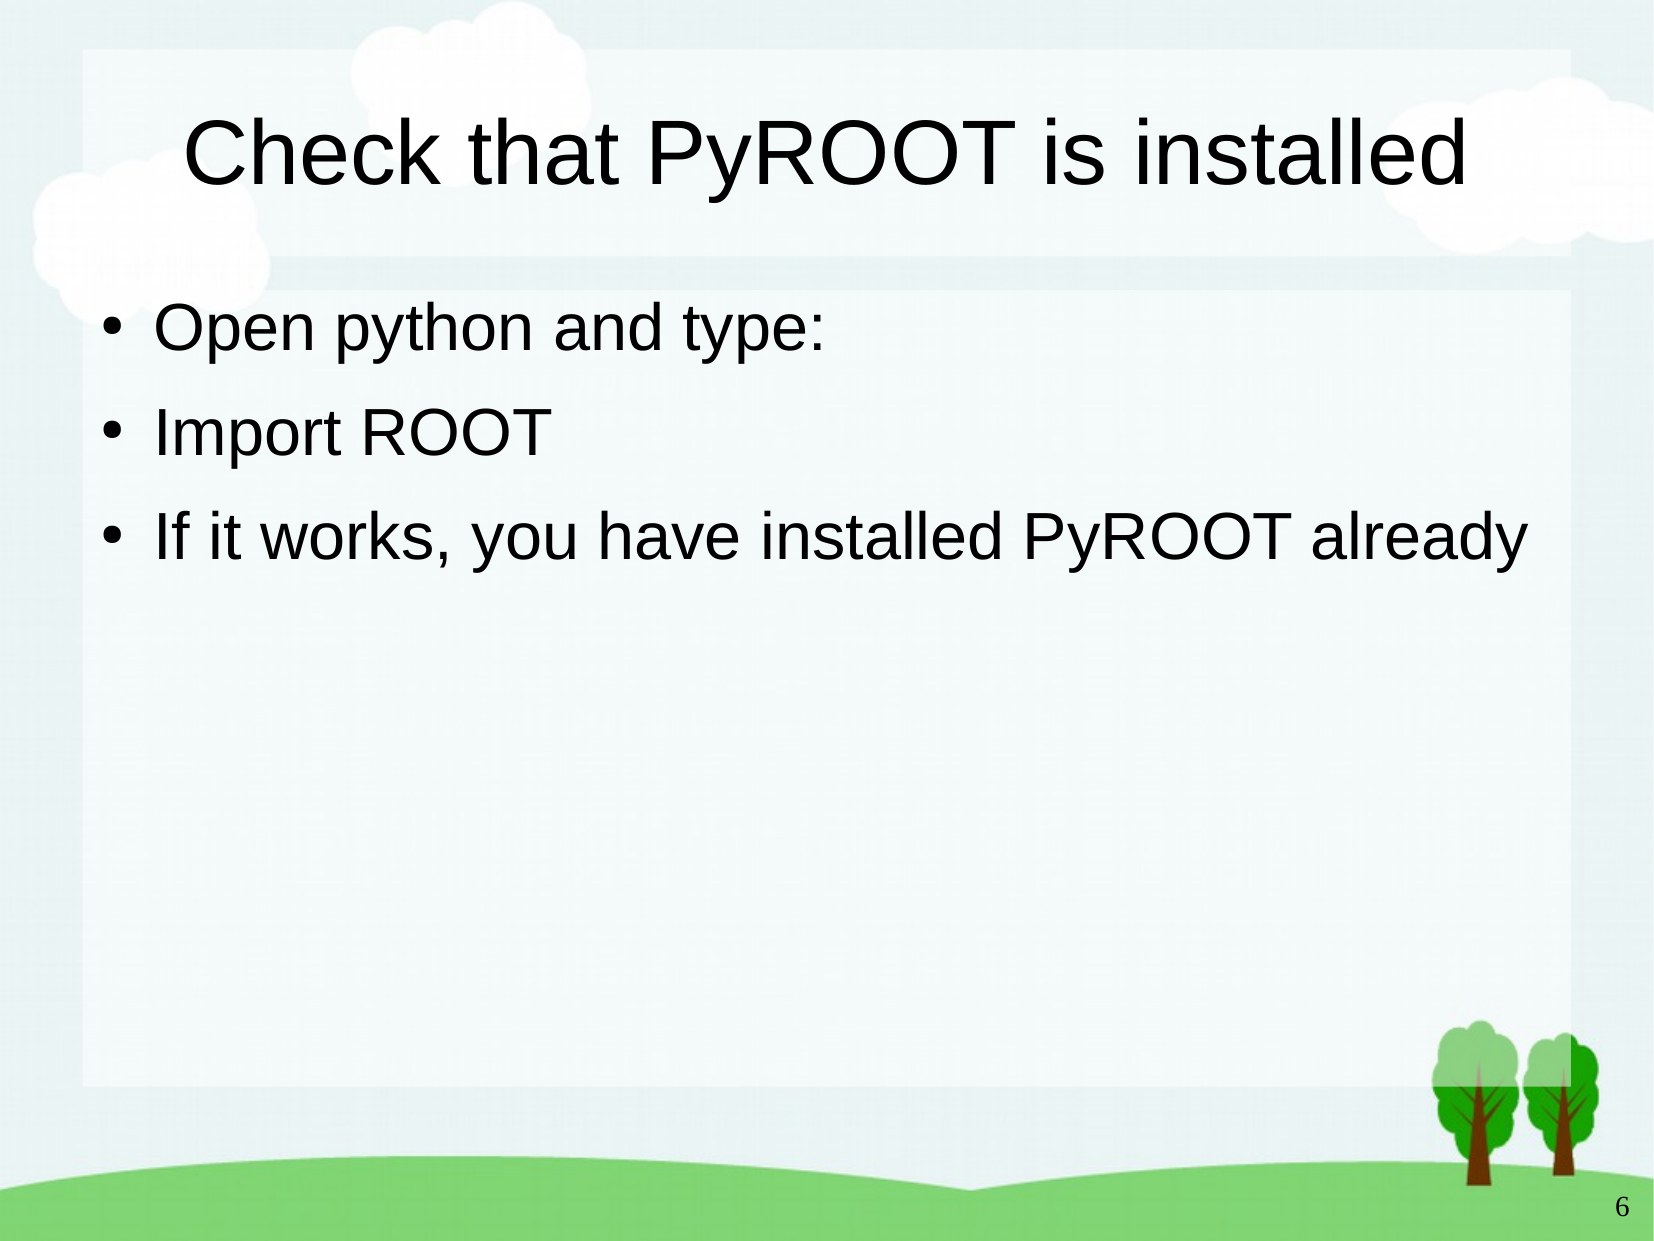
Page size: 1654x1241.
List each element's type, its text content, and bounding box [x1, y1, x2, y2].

picture [0, 0, 1654, 1241]
title Check that PyROOT is installed [82, 49, 1571, 257]
list Open python and type: Import ROOT If it works, you have installed PyROOT already [82, 290, 1571, 1087]
